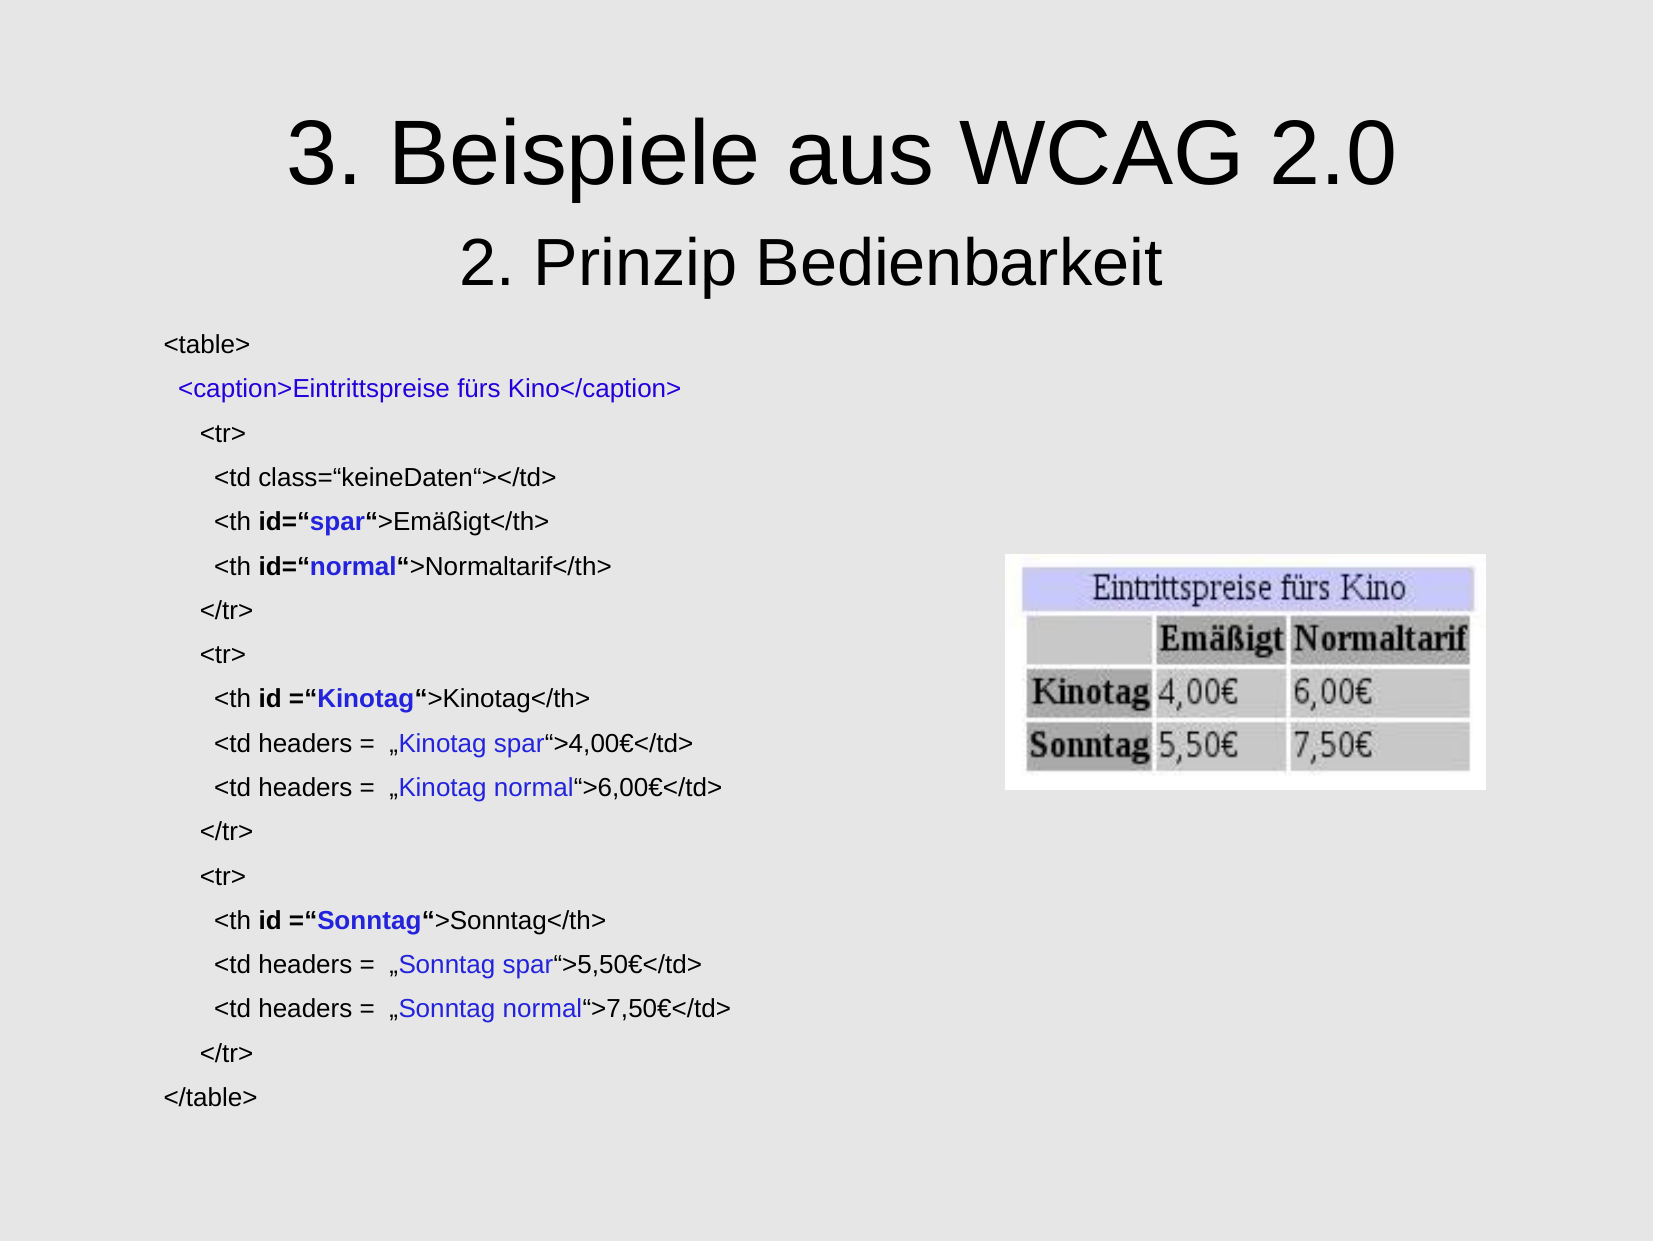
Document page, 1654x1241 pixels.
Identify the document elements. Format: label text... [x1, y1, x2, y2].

picture [1005, 554, 1486, 790]
title 3. Beispiele aus WCAG 2.0 [82, 49, 1571, 257]
list <table> <caption>Eintrittspreise fürs Kino</caption> <tr> <td class=“keineDaten“></td> <th id=“spar“>Emäßigt</th> <th id=“normal“>Normaltarif</th> </tr> <tr> <th id =“Kinotag“>Kinotag</th> <td headers = „Kinotag spar“>4,00€</td> <td headers = „Kinotag normal“>6,00€</td> </tr> <tr> <th id =“Sonntag“>Sonntag</th> <td headers = „Sonntag spar“>5,50€</td> <td headers = „Sonntag normal“>7,50€</td> </tr> </table> [163, 330, 1559, 1126]
list 2. Prinzip Bedienbarkeit [459, 257, 1194, 330]
